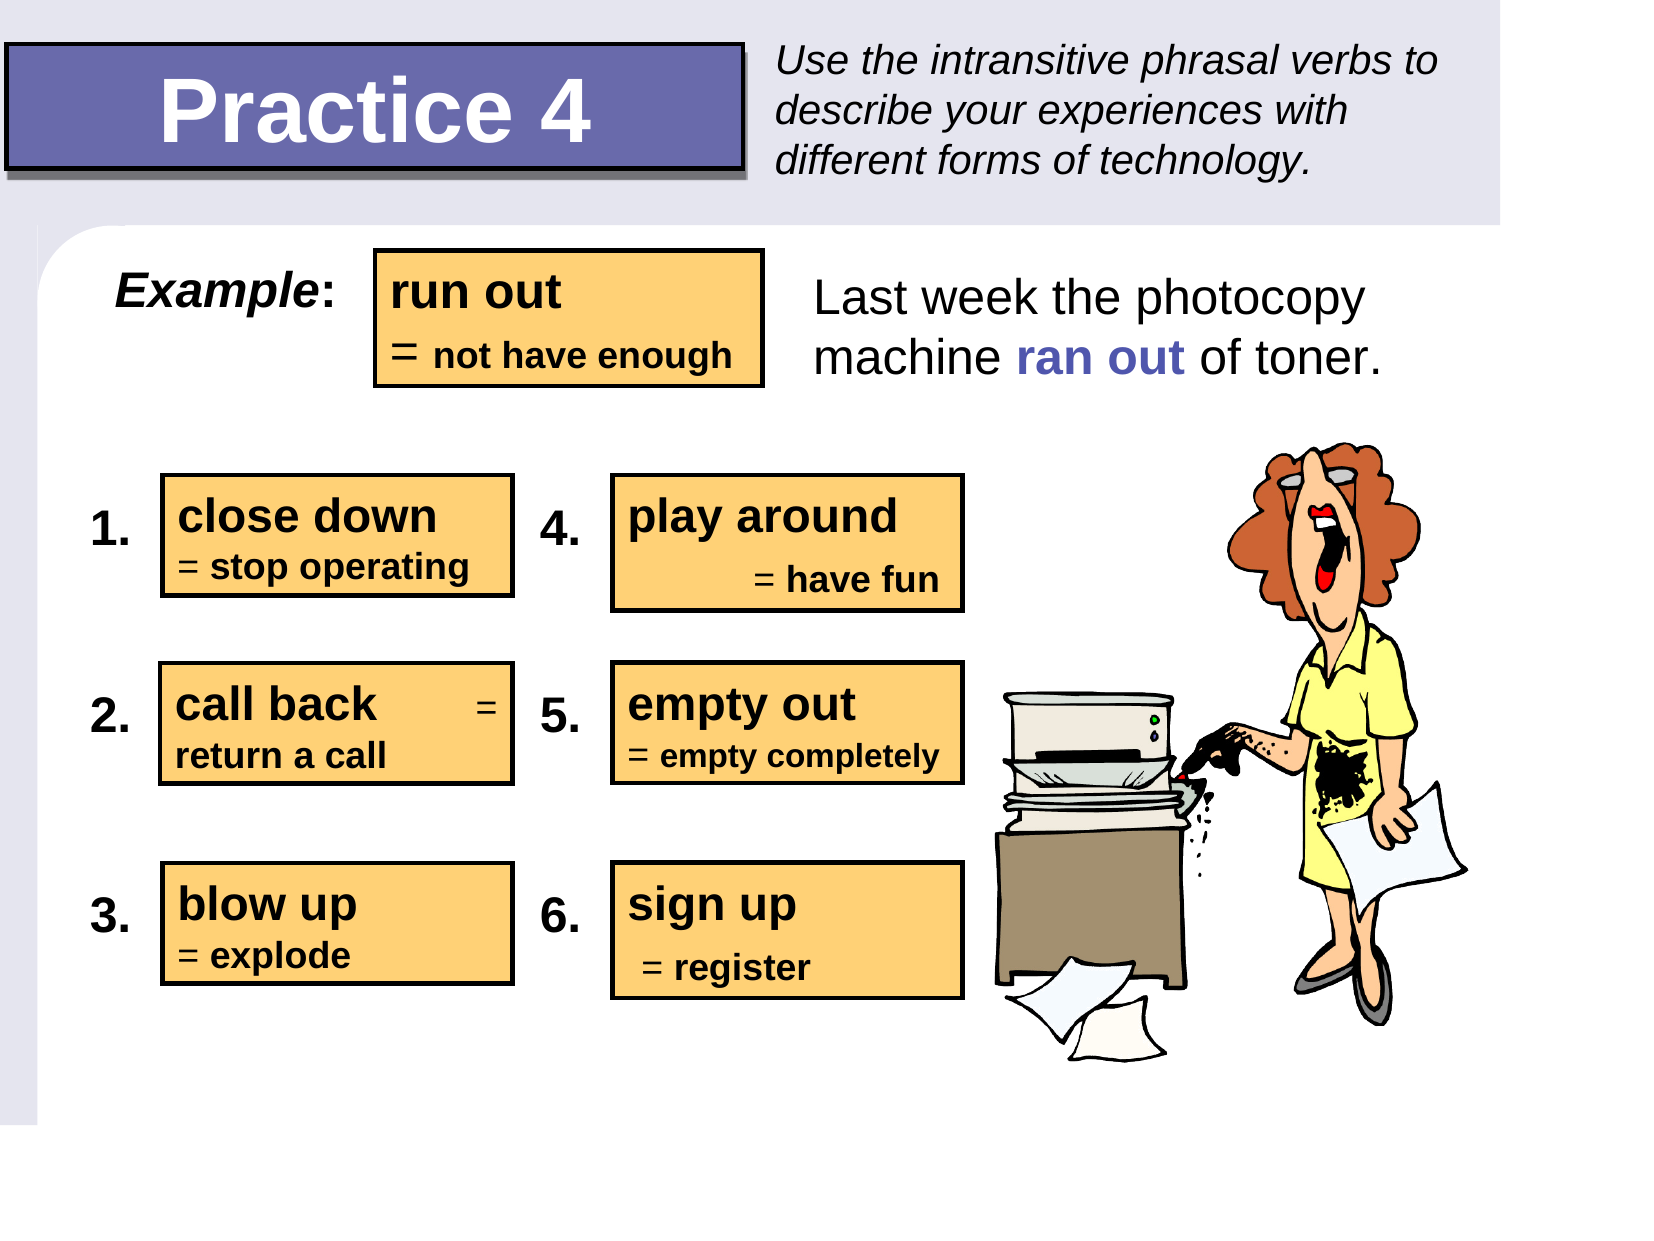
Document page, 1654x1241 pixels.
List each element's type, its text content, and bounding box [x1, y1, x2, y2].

text_box close down = stop operating [162, 474, 513, 596]
text_box run out = not have enough [375, 250, 763, 386]
title Practice 4 [6, 43, 744, 169]
text_box 4. [525, 487, 601, 563]
text_box call back = return a call [160, 662, 513, 784]
text_box 3. [75, 874, 151, 951]
text_box blow up = explode [162, 862, 513, 984]
text_box 2. [75, 674, 151, 751]
text_box 5. [525, 674, 601, 751]
text_box 6. [525, 874, 601, 951]
text_box empty out = empty completely [612, 662, 963, 783]
text_box Use the intransitive phrasal verbs to describe your experiences with different forms of technology. [760, 24, 1486, 191]
text_box Example: [99, 249, 388, 326]
text_box 1. [75, 487, 151, 563]
text_box play around = have fun [612, 474, 963, 611]
picture [993, 424, 1477, 1065]
text_box sign up = register [612, 862, 963, 998]
text_box Last week the photocopy machine ran out of toner. [742, 256, 1430, 453]
